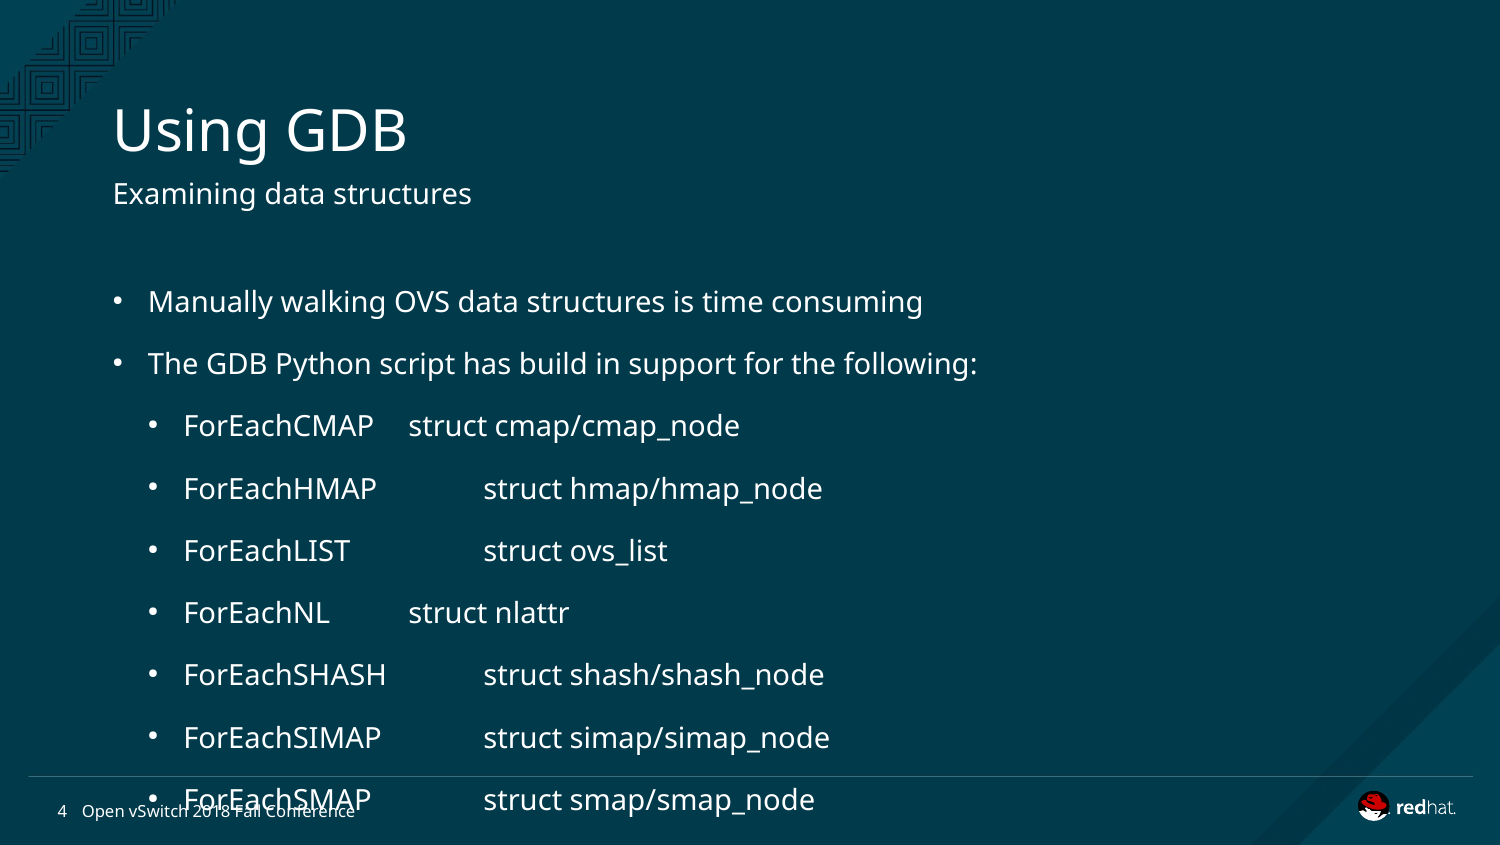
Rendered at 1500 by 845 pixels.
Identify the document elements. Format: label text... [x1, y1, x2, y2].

title Using GDB [112, 0, 1388, 169]
picture [99, 38, 103, 49]
subtitle Examining data structures [112, 173, 1388, 237]
text_box Manually walking OVS data structures is time consuming The GDB Python script has build in support for the following: ForEachCMAP struct cmap/cmap_node ForEachHMAP struct hmap/hmap_node ForEachLIST struct ovs_list ForEachNL struct nlattr ForEachSHASH struct shash/shash_node ForEachSIMAP struct simap/simap_node ForEachSMAP struct smap/smap_node The above classes are iterators which allow mapping to a specific data structure [112, 281, 1388, 777]
